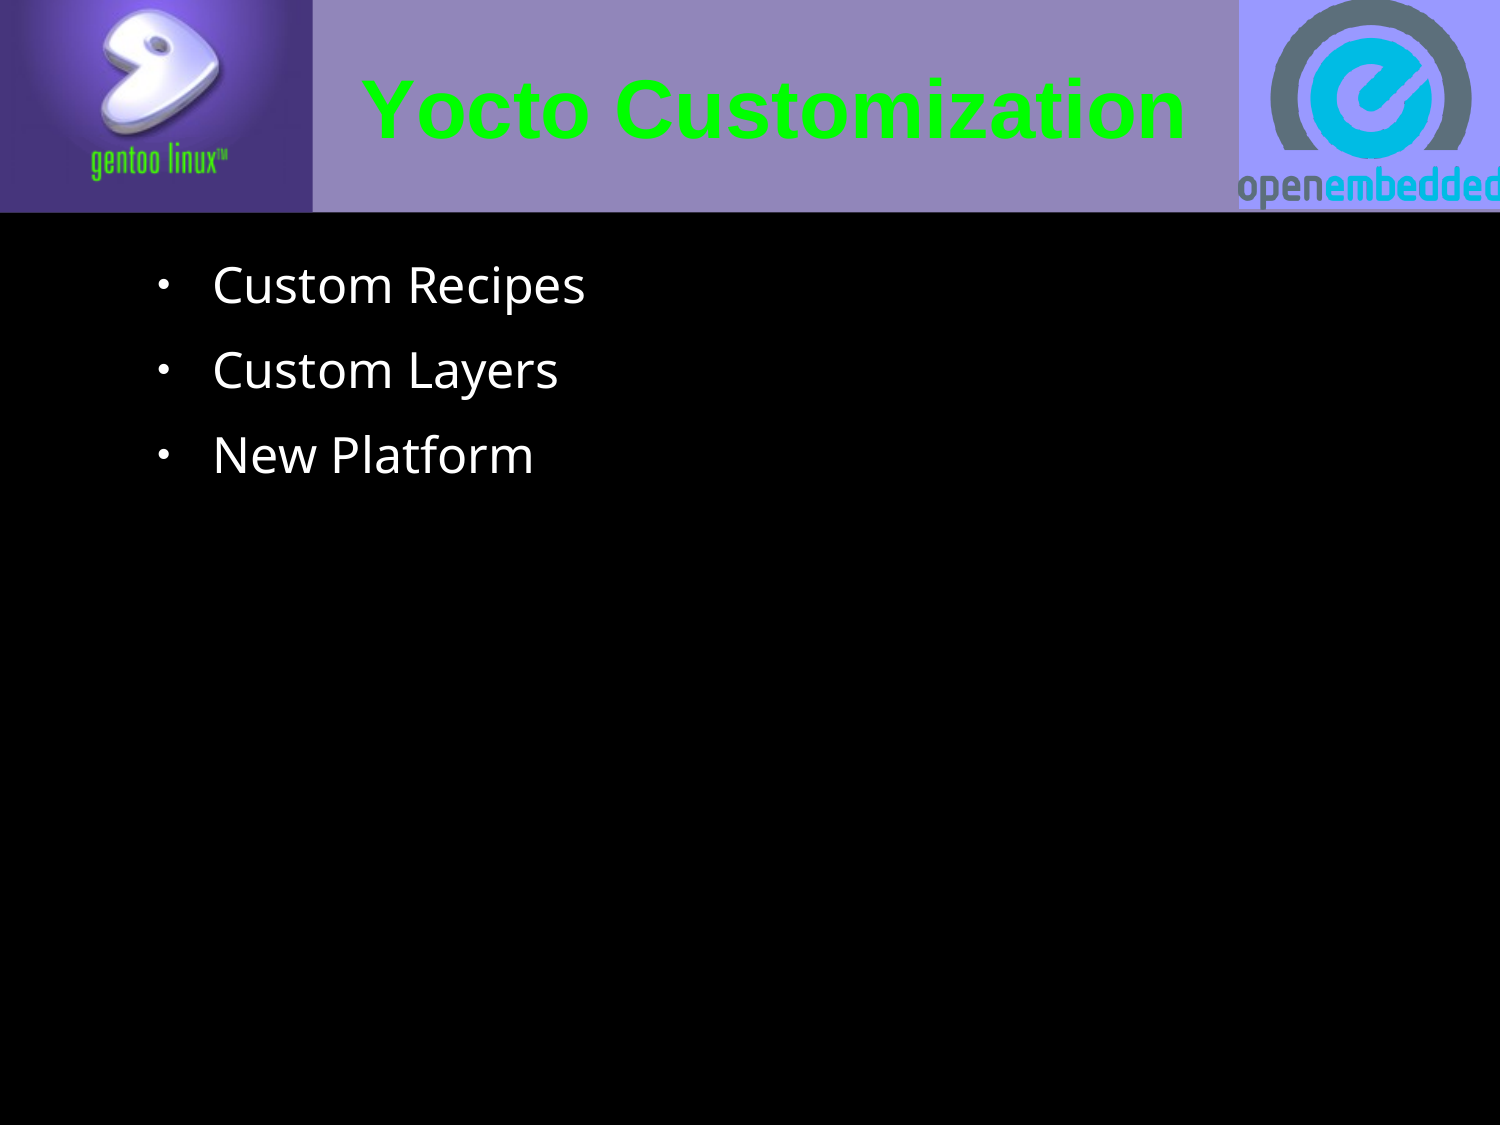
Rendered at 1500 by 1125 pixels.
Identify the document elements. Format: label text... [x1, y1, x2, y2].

list Custom Recipes Custom Layers New Platform [99, 249, 1388, 903]
picture [1238, 0, 1500, 210]
picture [0, 0, 302, 184]
title Yocto Customization [319, 12, 1230, 201]
